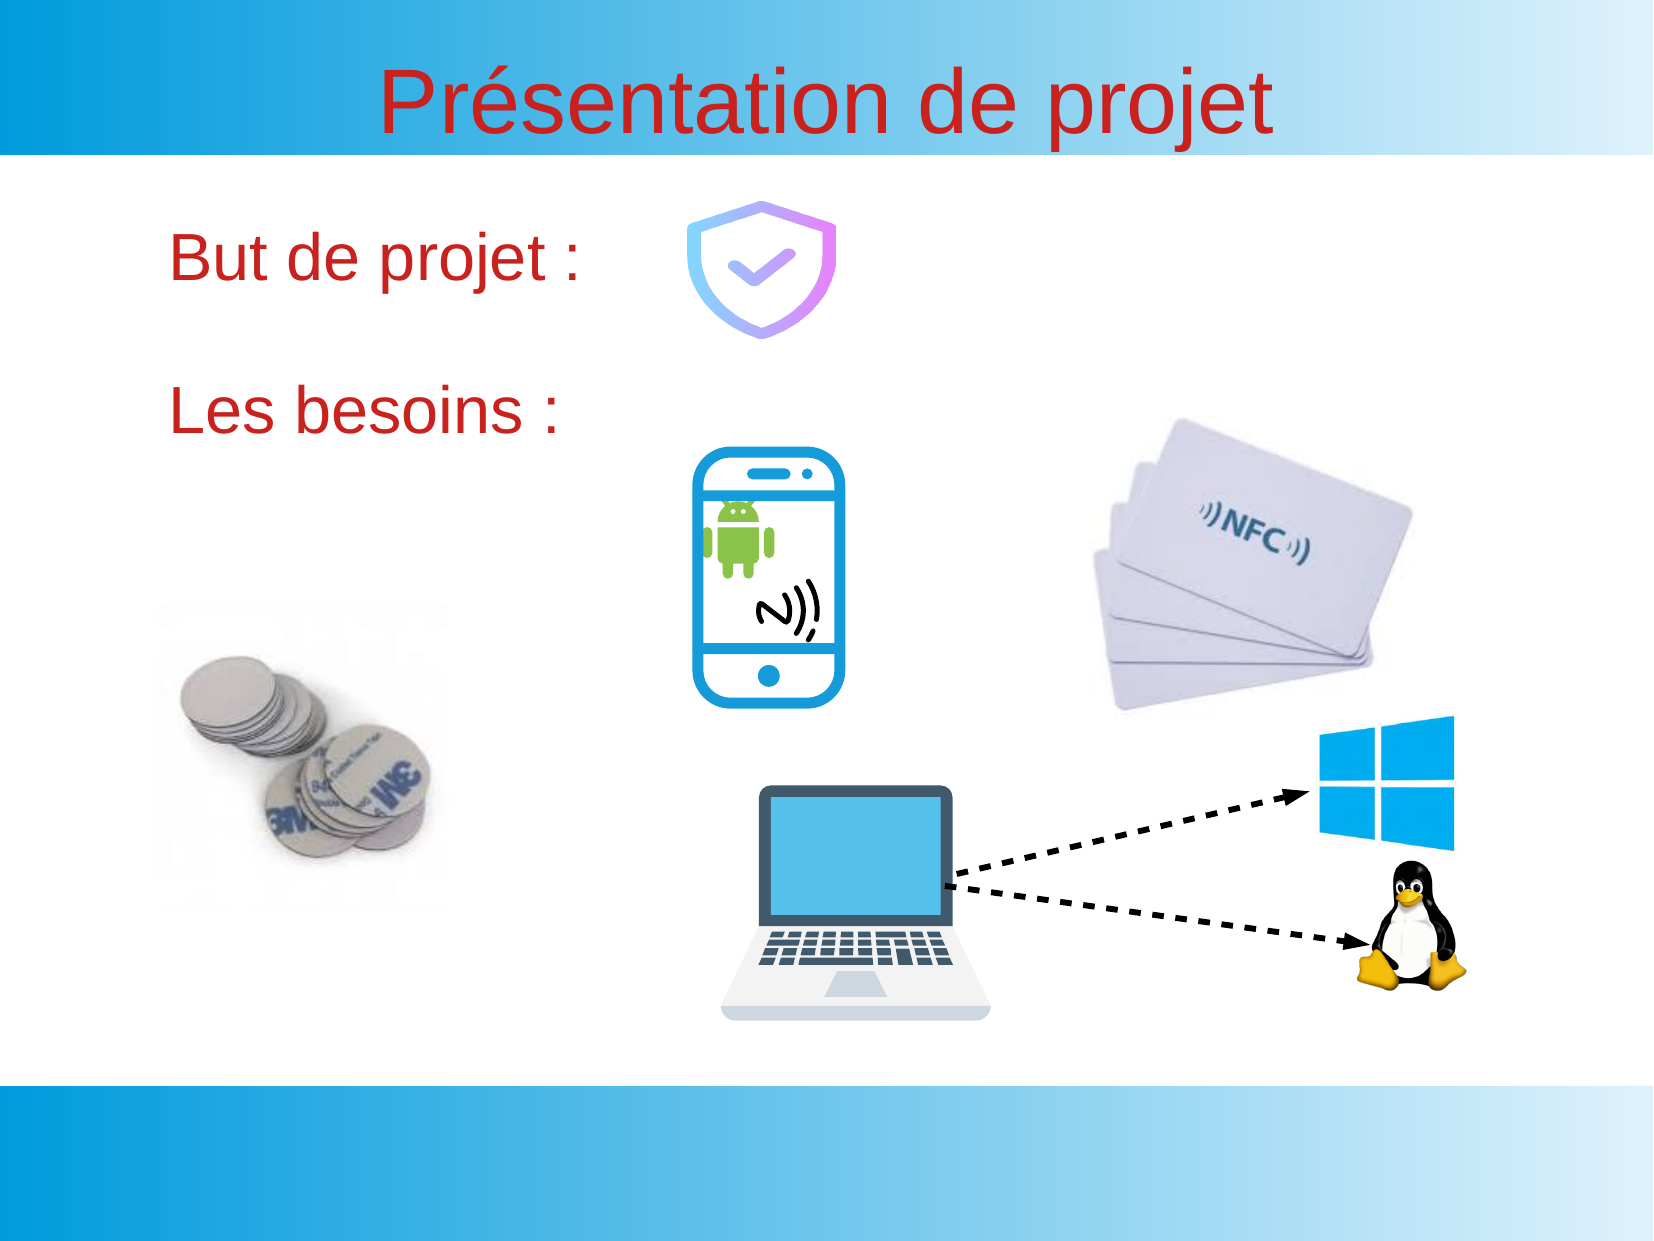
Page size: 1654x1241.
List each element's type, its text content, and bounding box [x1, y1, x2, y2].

picture [720, 767, 992, 1039]
list [82, 200, 1571, 1010]
title Présentation de projet [82, 49, 1571, 155]
picture [673, 200, 851, 340]
picture [637, 446, 900, 709]
text_box Les besoins : [153, 366, 615, 497]
text_box But de projet : [153, 212, 674, 303]
picture [1065, 392, 1477, 1005]
picture [153, 603, 460, 910]
